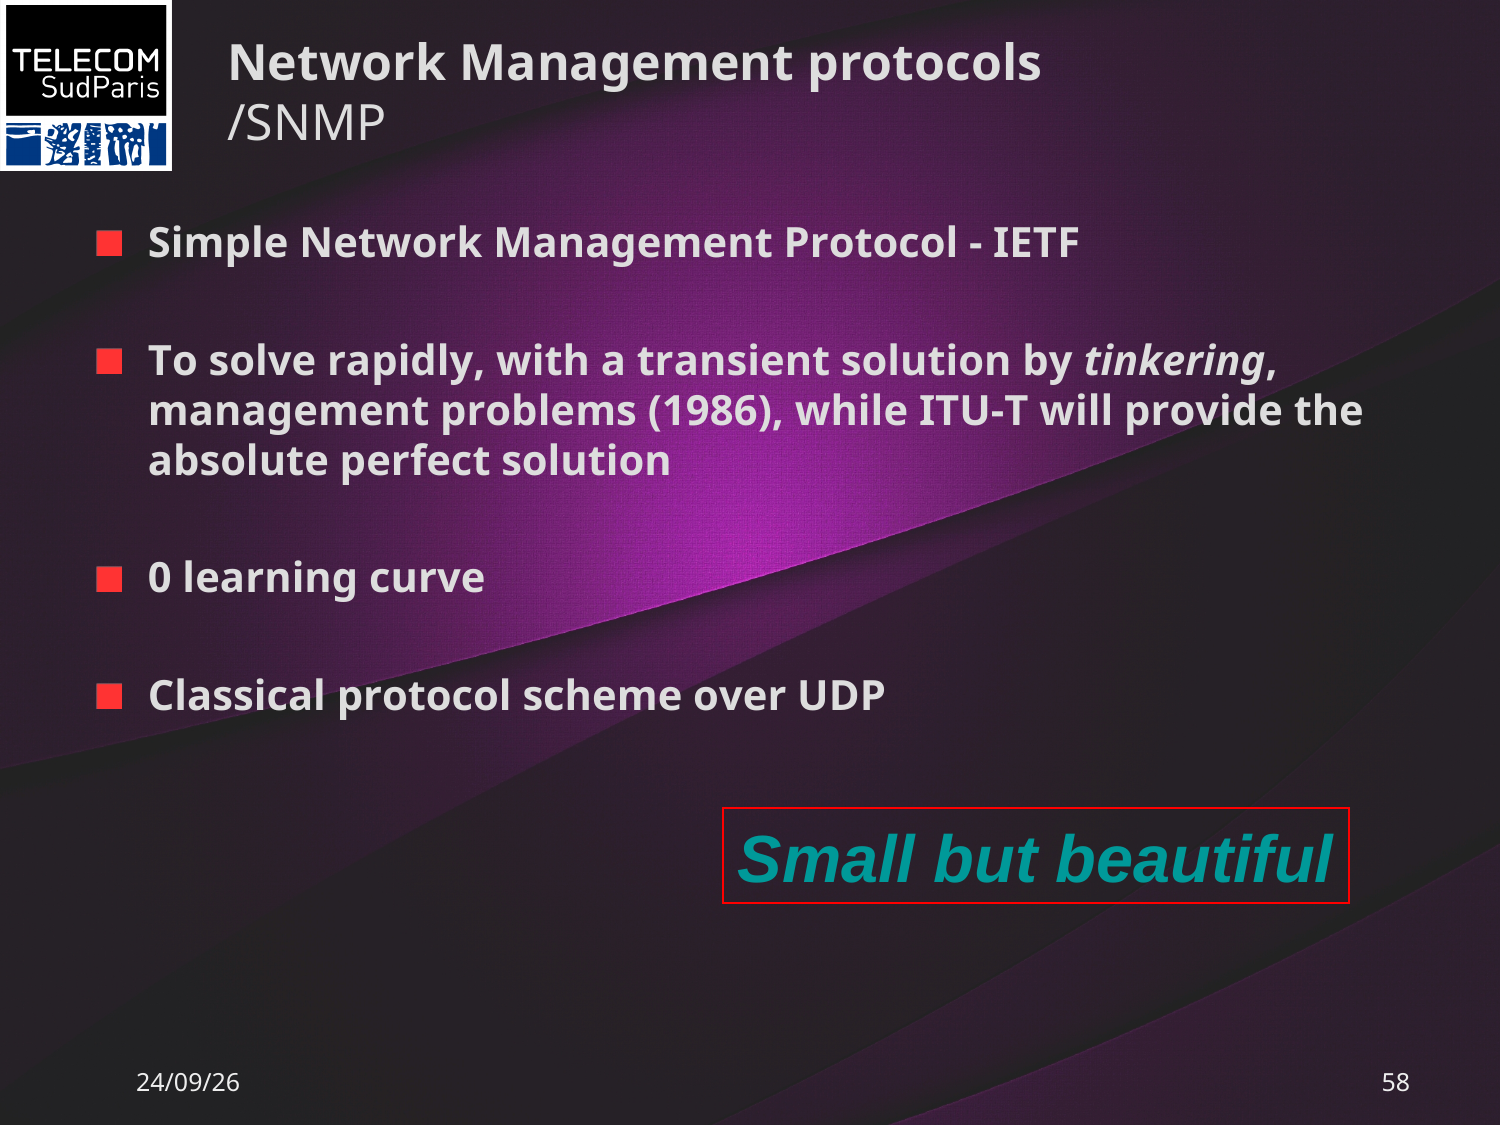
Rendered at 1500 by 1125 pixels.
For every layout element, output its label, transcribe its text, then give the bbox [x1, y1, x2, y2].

picture [0, 0, 1500, 1125]
list Simple Network Management Protocol - IETF To solve rapidly, with a transient solution by tinkering, management problems (1986), while ITU-T will provide the absolute perfect solution 0 learning curve Classical protocol scheme over UDP [76, 207, 1427, 977]
text_box Small but beautiful [723, 807, 1350, 904]
title Network Management protocols /SNMP [212, 30, 1406, 150]
